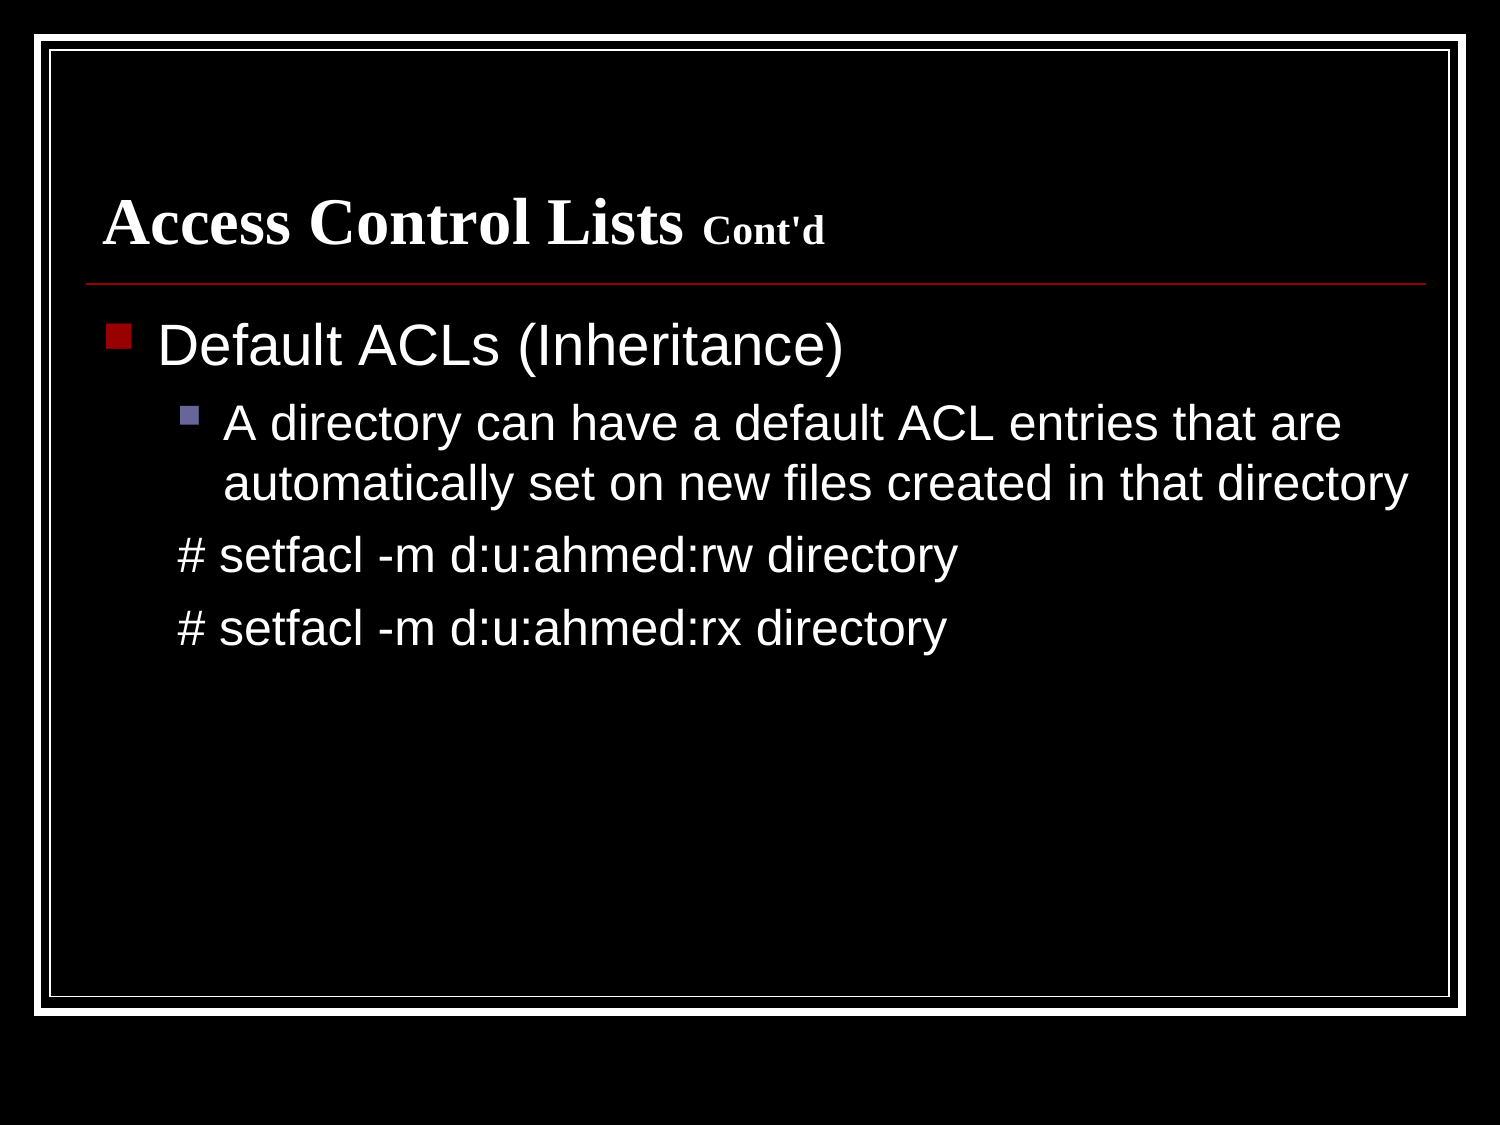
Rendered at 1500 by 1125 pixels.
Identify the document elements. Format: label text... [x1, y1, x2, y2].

list Default ACLs (Inheritance) A directory can have a default ACL entries that are automatically set on new files created in that directory # setfacl -m d:u:ahmed:rw directory # setfacl -m d:u:ahmed:rx directory [87, 299, 1426, 963]
title Access Control Lists Cont'd [87, 76, 1426, 265]
